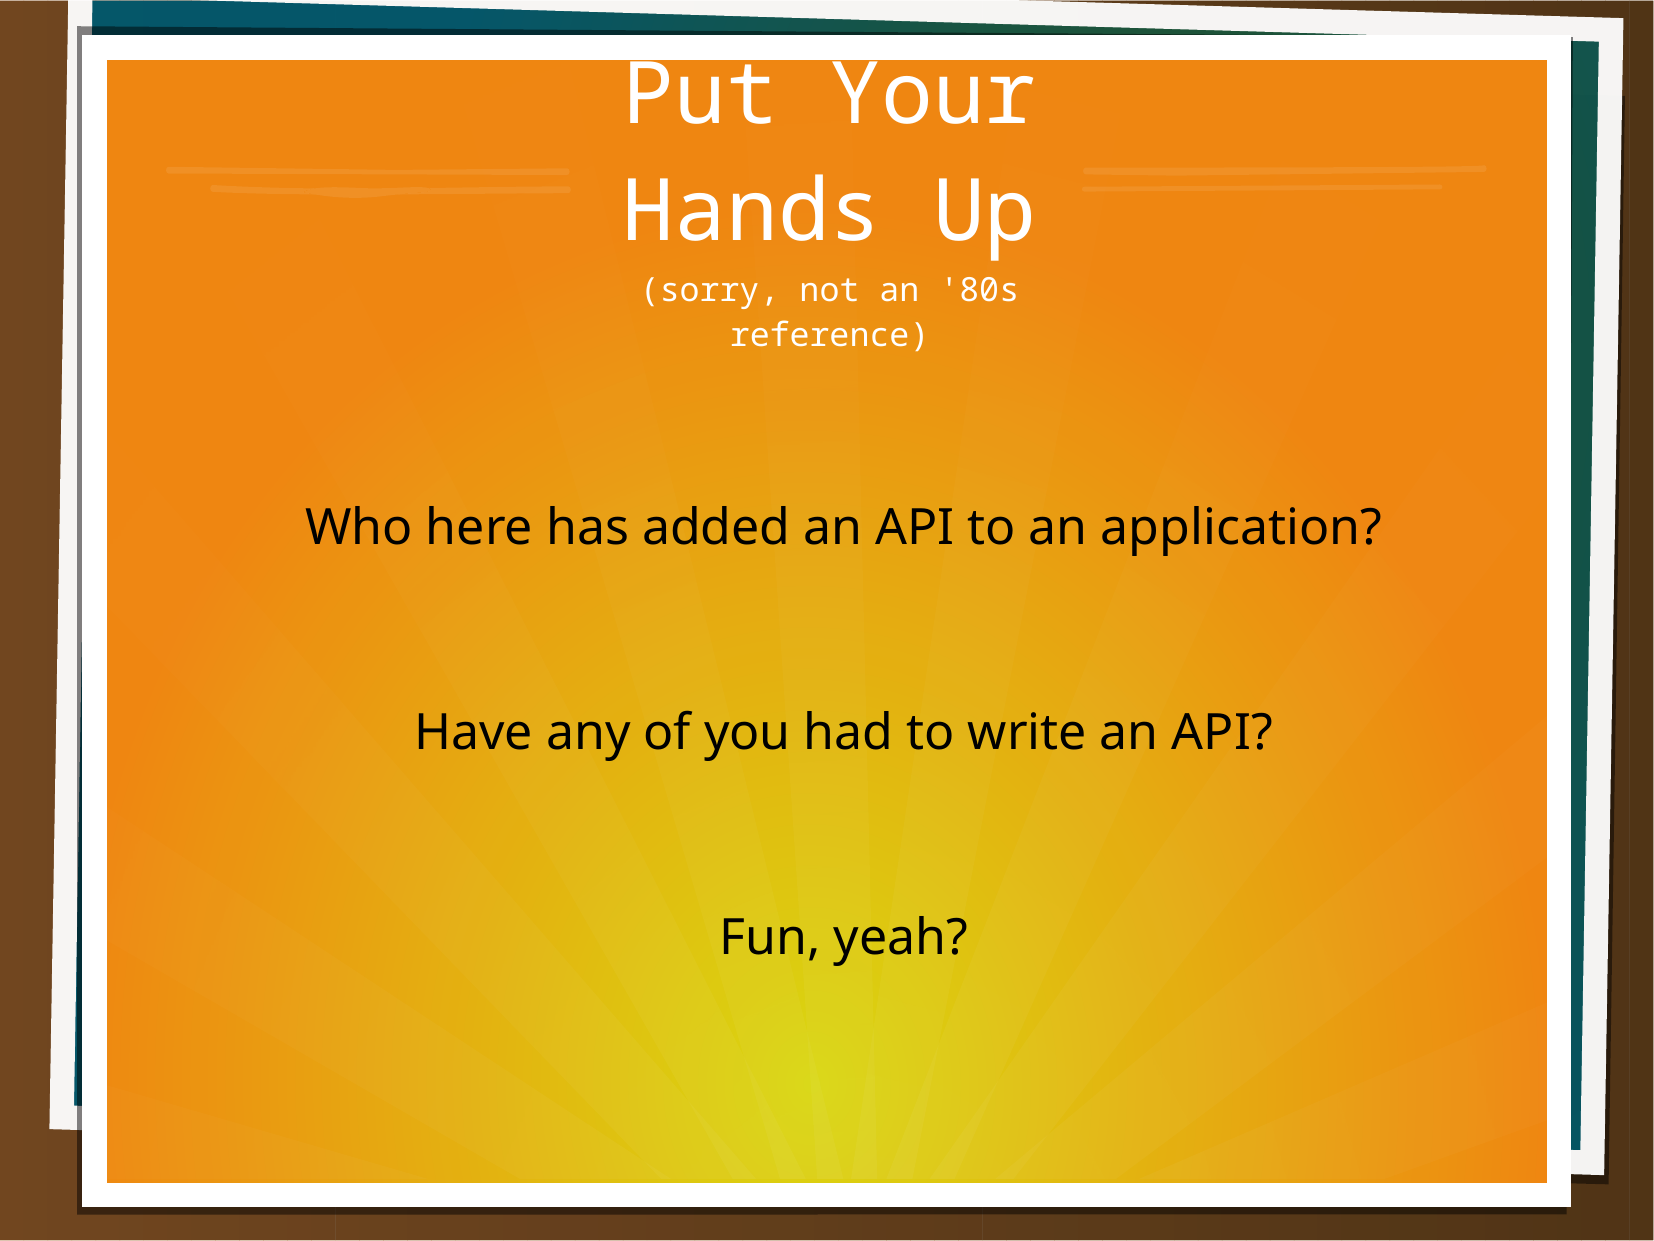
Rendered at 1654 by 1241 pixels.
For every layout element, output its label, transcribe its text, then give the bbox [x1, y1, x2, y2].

title Put Your Hands Up (sorry, not an '80s reference) [570, 75, 1090, 290]
subtitle Who here has added an API to an application? Have any of you had to write an API? Fun, yeah? [150, 290, 1538, 1171]
